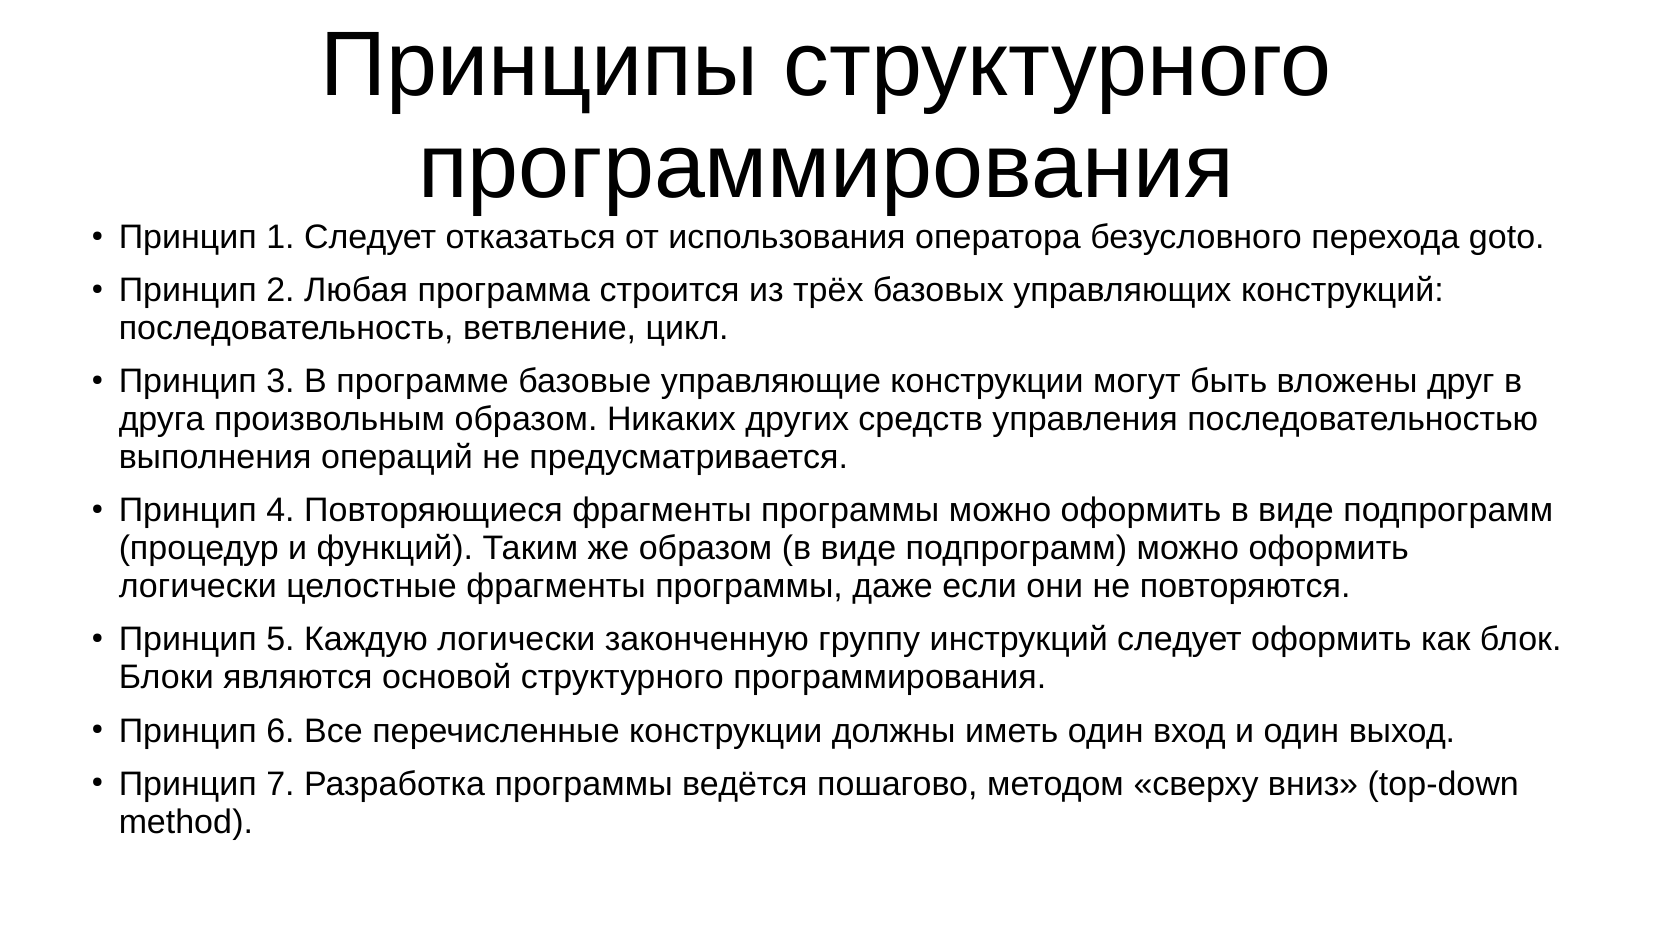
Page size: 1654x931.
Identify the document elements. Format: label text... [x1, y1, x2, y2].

title Принципы структурного программирования [82, 12, 1571, 217]
list Принцип 1. Следует отказаться от использования оператора безусловного перехода goto. Принцип 2. Любая программа строится из трёх базовых управляющих конструкций: последовательность, ветвление, цикл. Принцип 3. В программе базовые управляющие конструкции могут быть вложены друг в друга произвольным образом. Никаких других средств управления последовательностью выполнения операций не предусматривается. Принцип 4. Повторяющиеся фрагменты программы можно оформить в виде подпрограмм (процедур и функций). Таким же образом (в виде подпрограмм) можно оформить логически целостные фрагменты программы, даже если они не повторяются. Принцип 5. Каждую логически законченную группу инструкций следует оформить как блок. Блоки являются основой структурного программирования. Принцип 6. Все перечисленные конструкции должны иметь один вход и один выход. Принцип 7. Разработка программы ведётся пошагово, методом «сверху вниз» (top-down method). [82, 217, 1571, 886]
